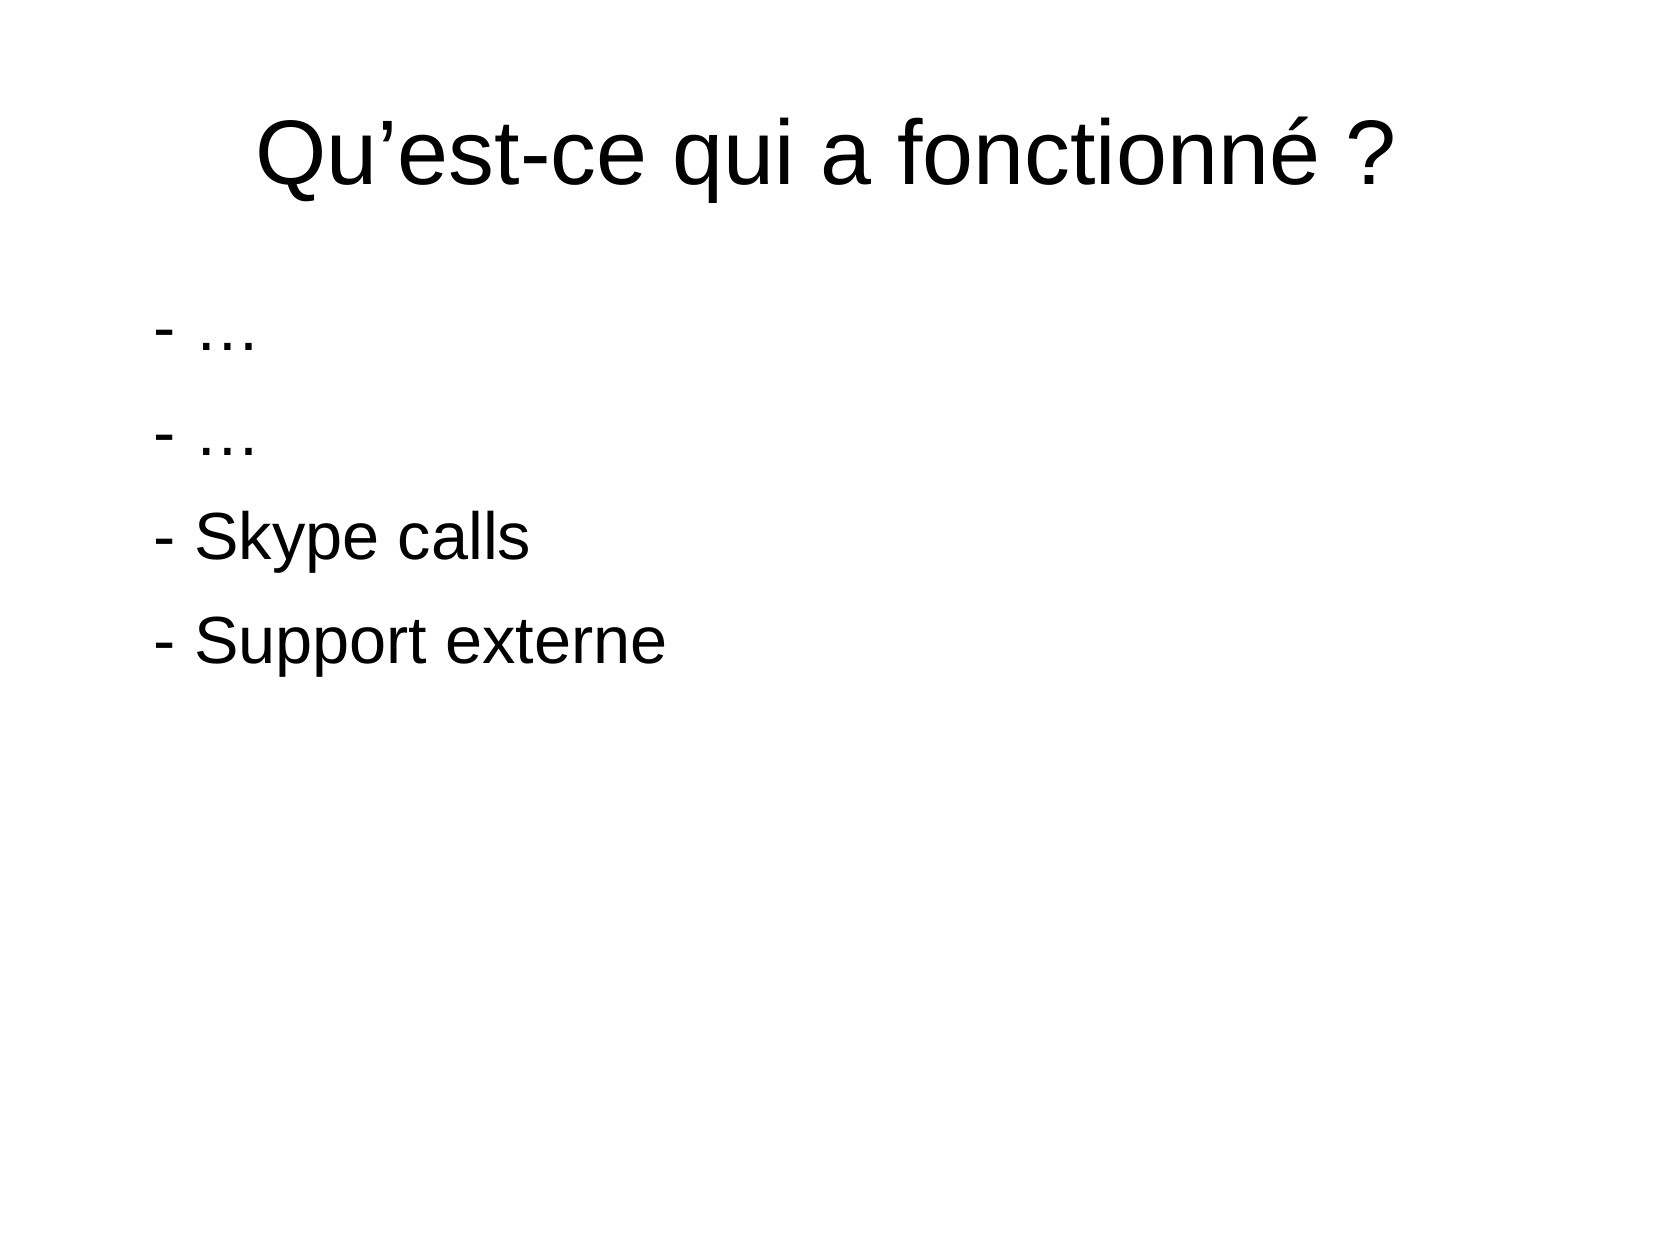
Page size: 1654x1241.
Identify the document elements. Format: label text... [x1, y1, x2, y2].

list - … - … - Skype calls - Support externe [82, 290, 1571, 1010]
title Qu’est-ce qui a fonctionné ? [82, 49, 1571, 257]
